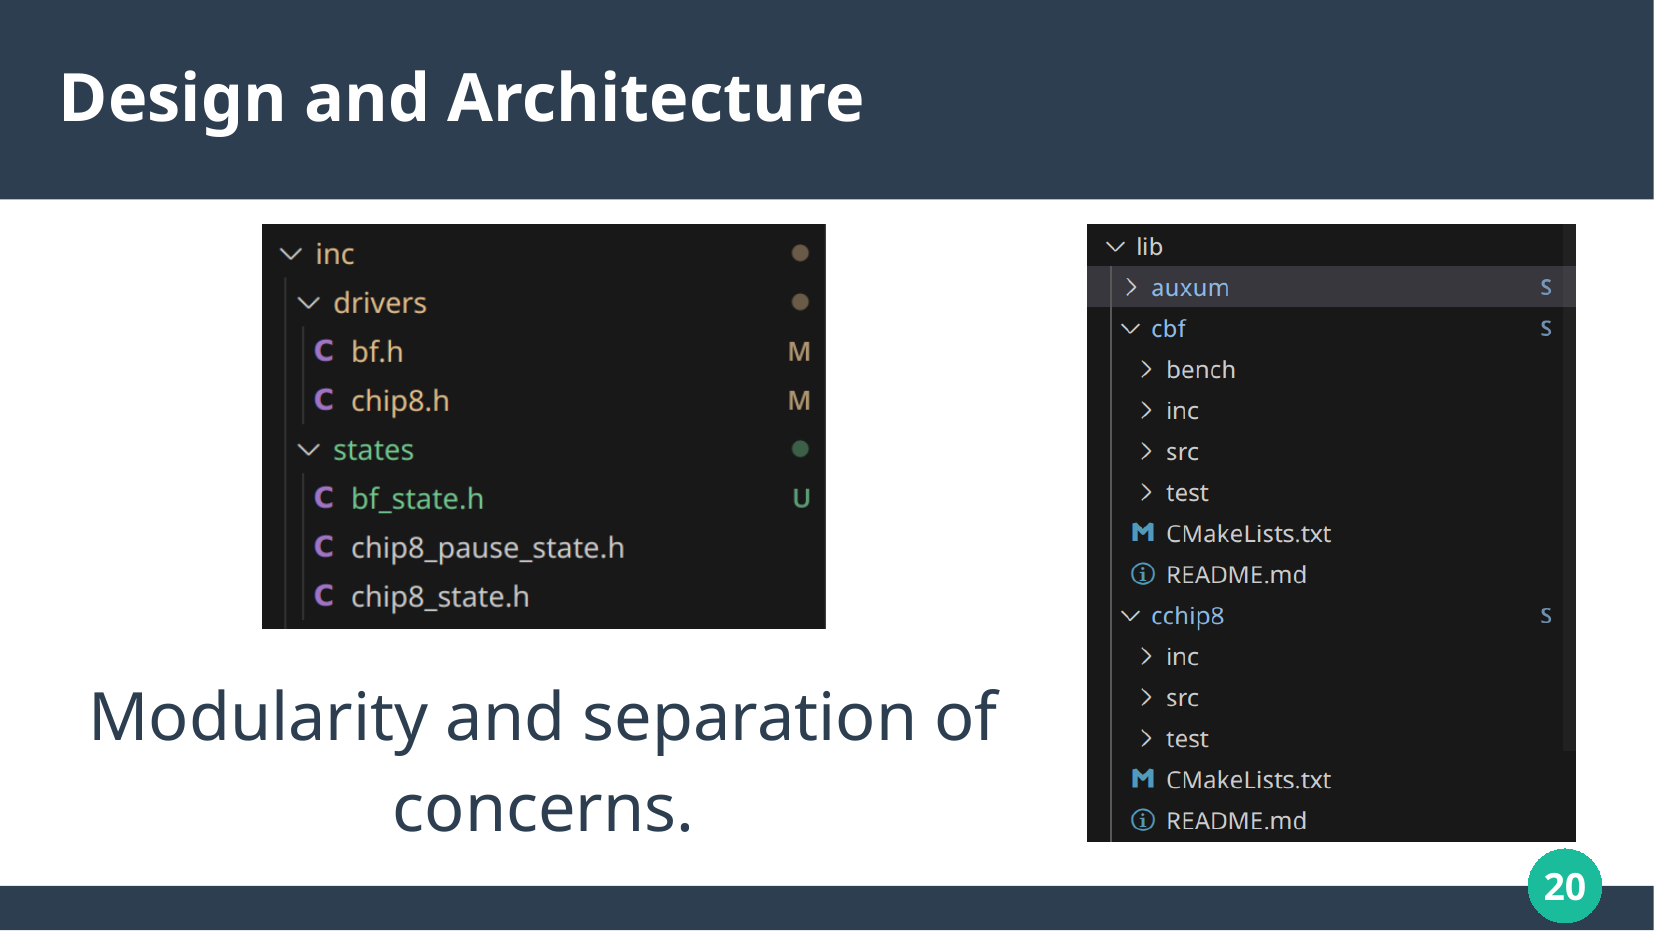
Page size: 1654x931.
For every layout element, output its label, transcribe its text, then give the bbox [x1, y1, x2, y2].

subtitle Modularity and separation of concerns. [37, 600, 1051, 921]
picture [262, 224, 826, 629]
title Design and Architecture [59, 37, 1595, 155]
picture [1087, 224, 1576, 842]
